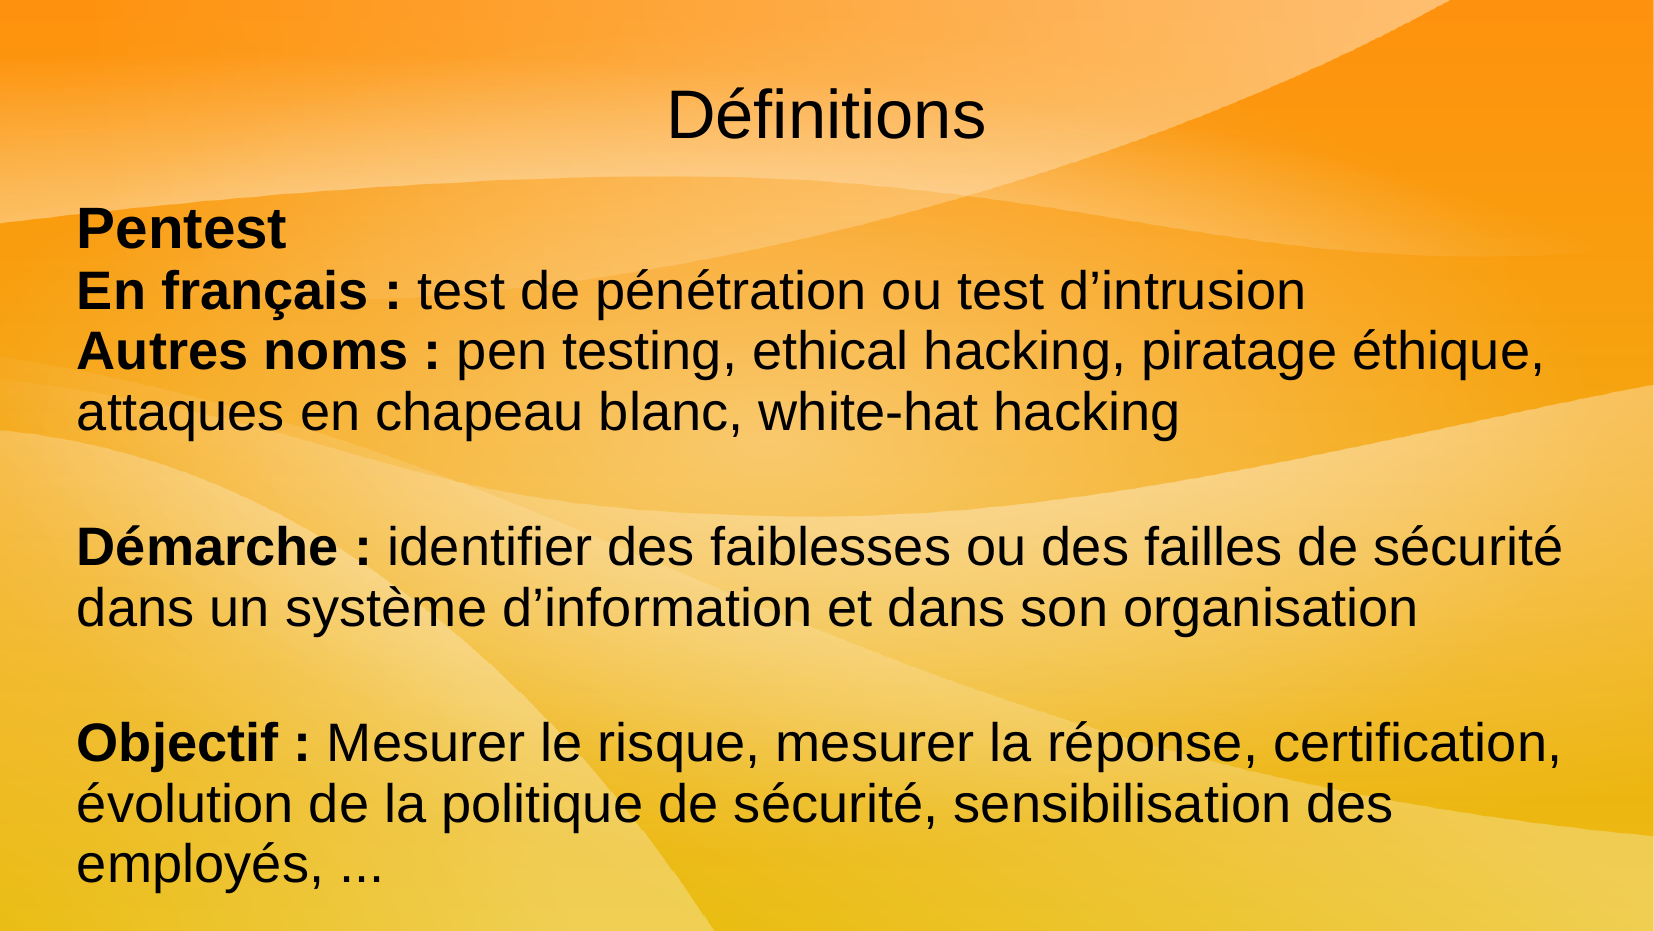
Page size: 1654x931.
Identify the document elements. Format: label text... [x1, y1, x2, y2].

subtitle Pentest En français : test de pénétration ou test d’intrusion Autres noms : pen testing, ethical hacking, piratage éthique, attaques en chapeau blanc, white-hat hacking Démarche : identifier des faiblesses ou des failles de sécurité dans un système d’information et dans son organisation Objectif : Mesurer le risque, mesurer la réponse, certification, évolution de la politique de sécurité, sensibilisation des employés, ... [76, 195, 1565, 931]
picture [0, 0, 1654, 931]
title Définitions [82, 37, 1571, 193]
